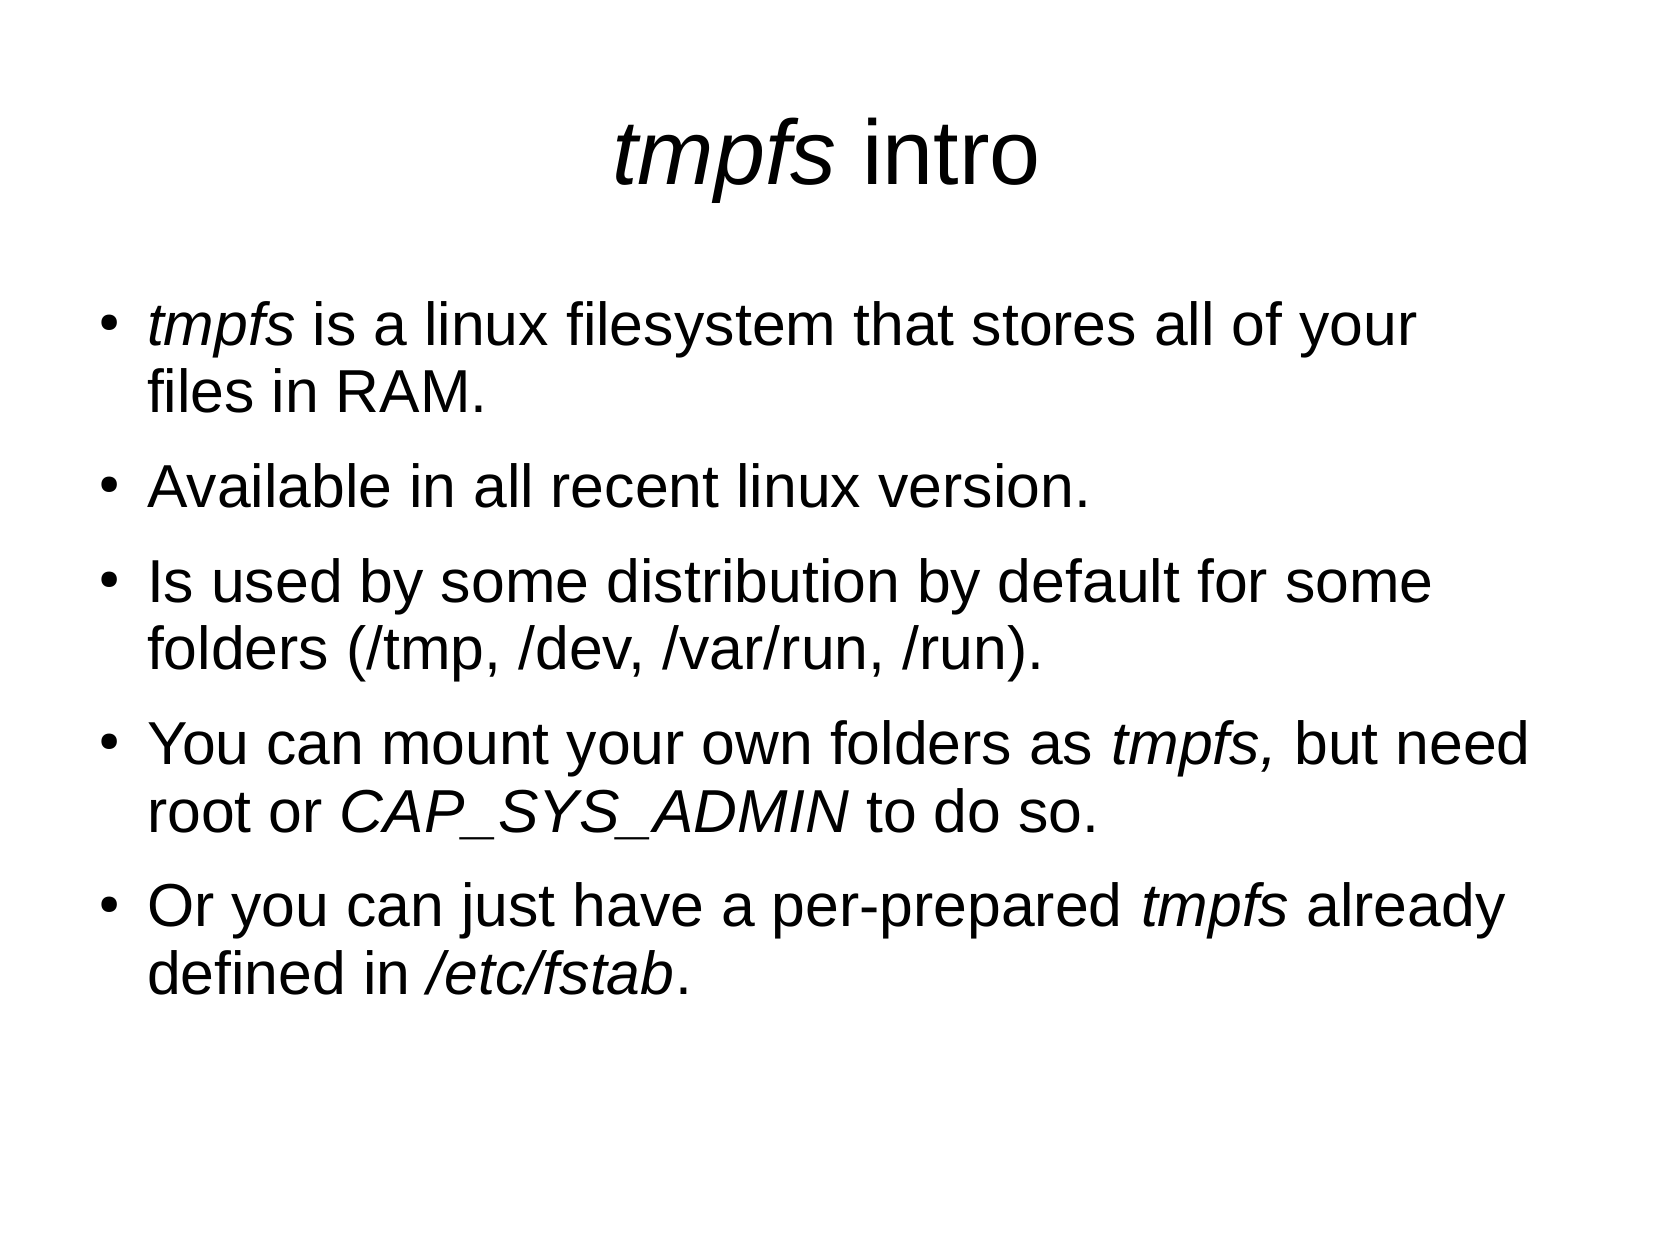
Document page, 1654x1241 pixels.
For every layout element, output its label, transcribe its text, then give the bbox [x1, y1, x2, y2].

title tmpfs intro [82, 49, 1571, 257]
list tmpfs is a linux filesystem that stores all of your files in RAM. Available in all recent linux version. Is used by some distribution by default for some folders (/tmp, /dev, /var/run, /run). You can mount your own folders as tmpfs, but need root or CAP_SYS_ADMIN to do so. Or you can just have a per-prepared tmpfs already defined in /etc/fstab. [82, 290, 1538, 1010]
